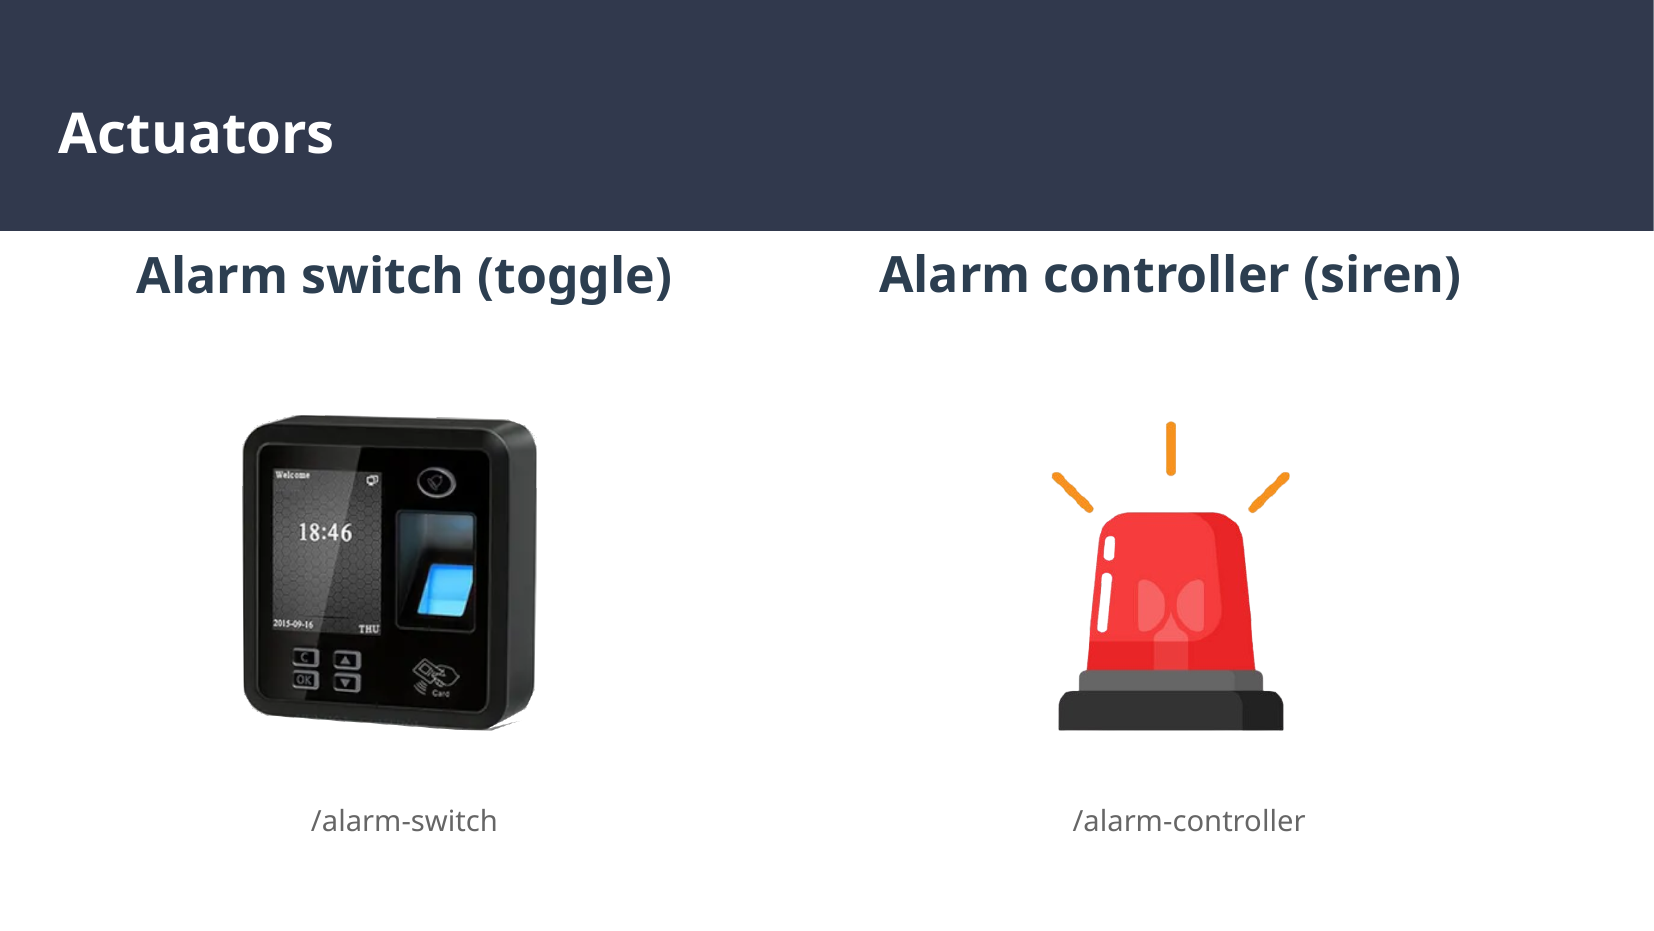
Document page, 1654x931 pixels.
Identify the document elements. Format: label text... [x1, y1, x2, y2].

picture [939, 363, 1402, 825]
text_box Alarm switch (toggle) [58, 243, 750, 338]
text_box /alarm-switch [199, 787, 610, 853]
picture [235, 412, 574, 756]
text_box Actuators [59, 71, 1595, 190]
text_box Alarm controller (siren) [824, 242, 1516, 338]
text_box /alarm-controller [983, 787, 1395, 853]
